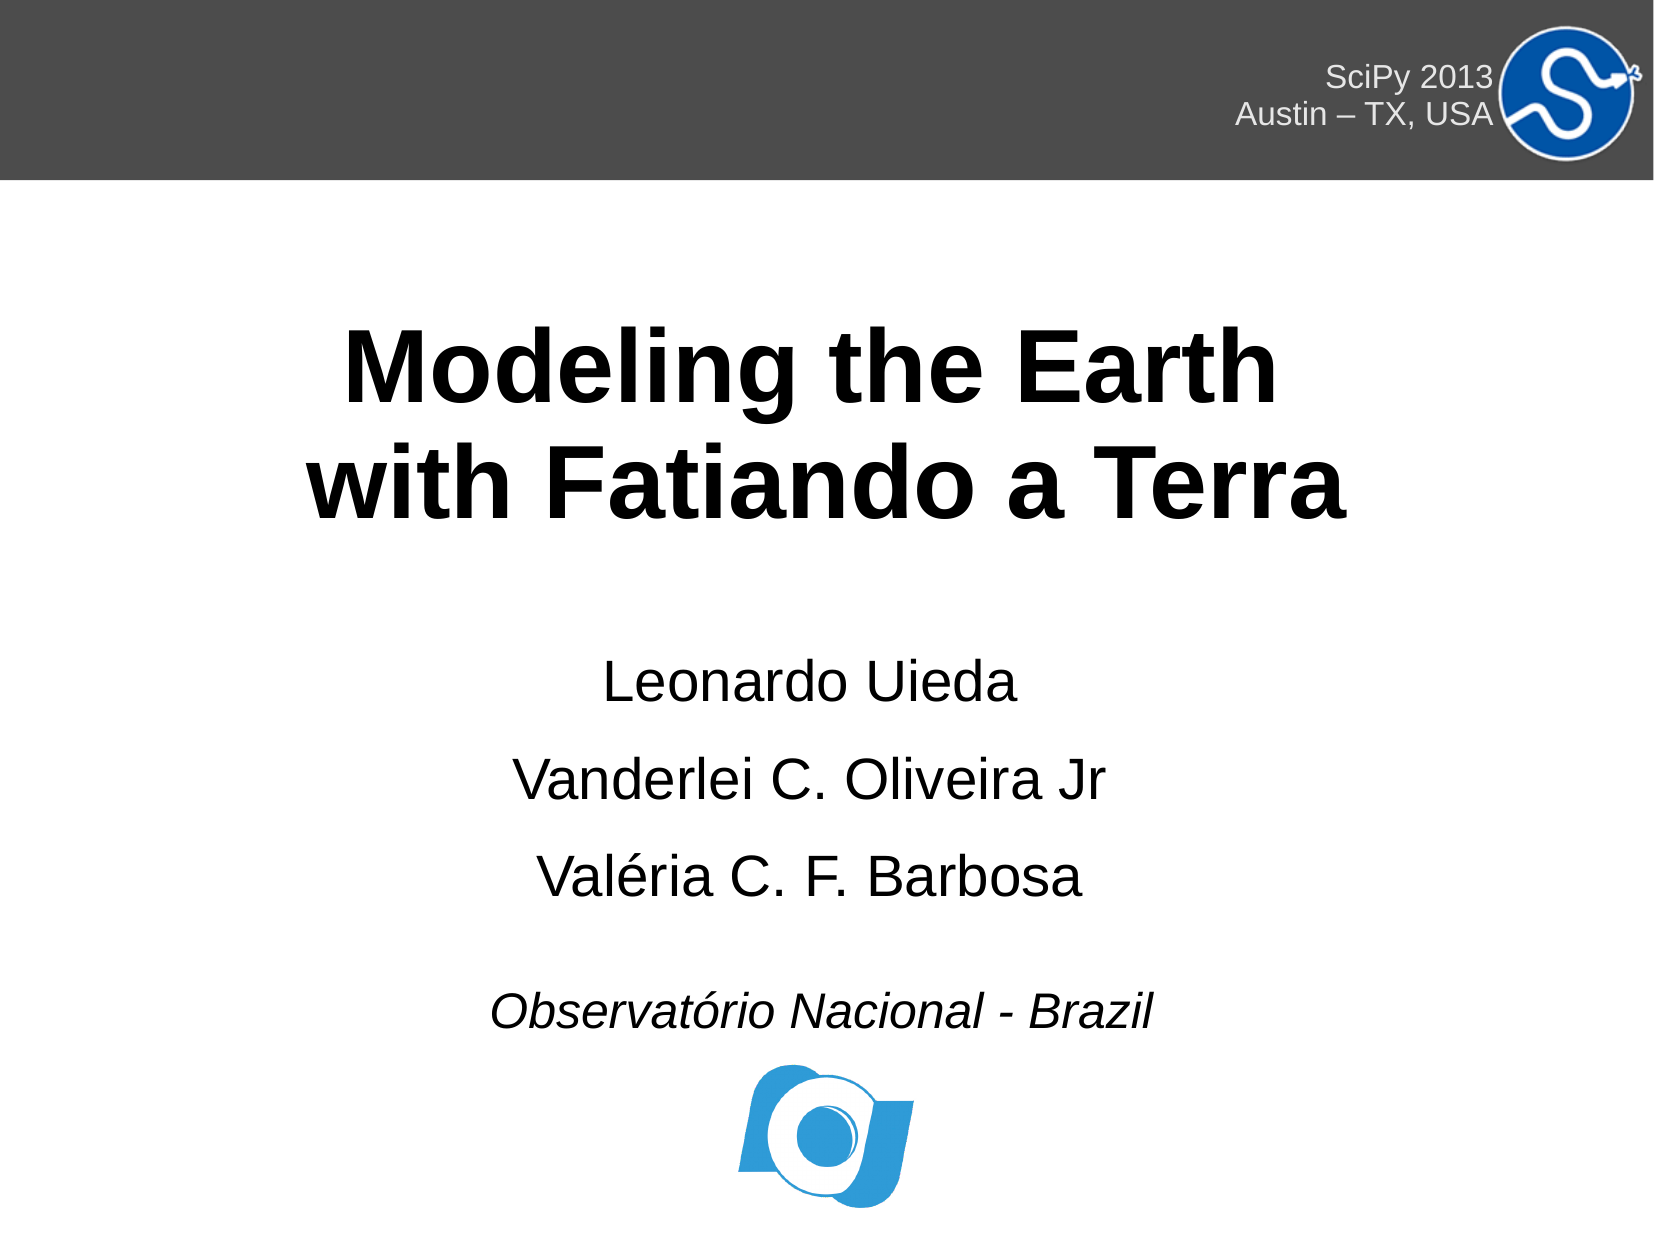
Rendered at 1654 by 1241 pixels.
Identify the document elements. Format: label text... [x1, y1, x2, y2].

picture [1496, 25, 1647, 165]
picture [736, 1061, 917, 1212]
text_box Observatório Nacional - Brazil [489, 961, 1165, 1062]
title Modeling the Earth with Fatiando a Terra [82, 308, 1571, 541]
subtitle Leonardo Uieda Vanderlei C. Oliveira Jr Valéria C. F. Barbosa [82, 567, 1538, 959]
